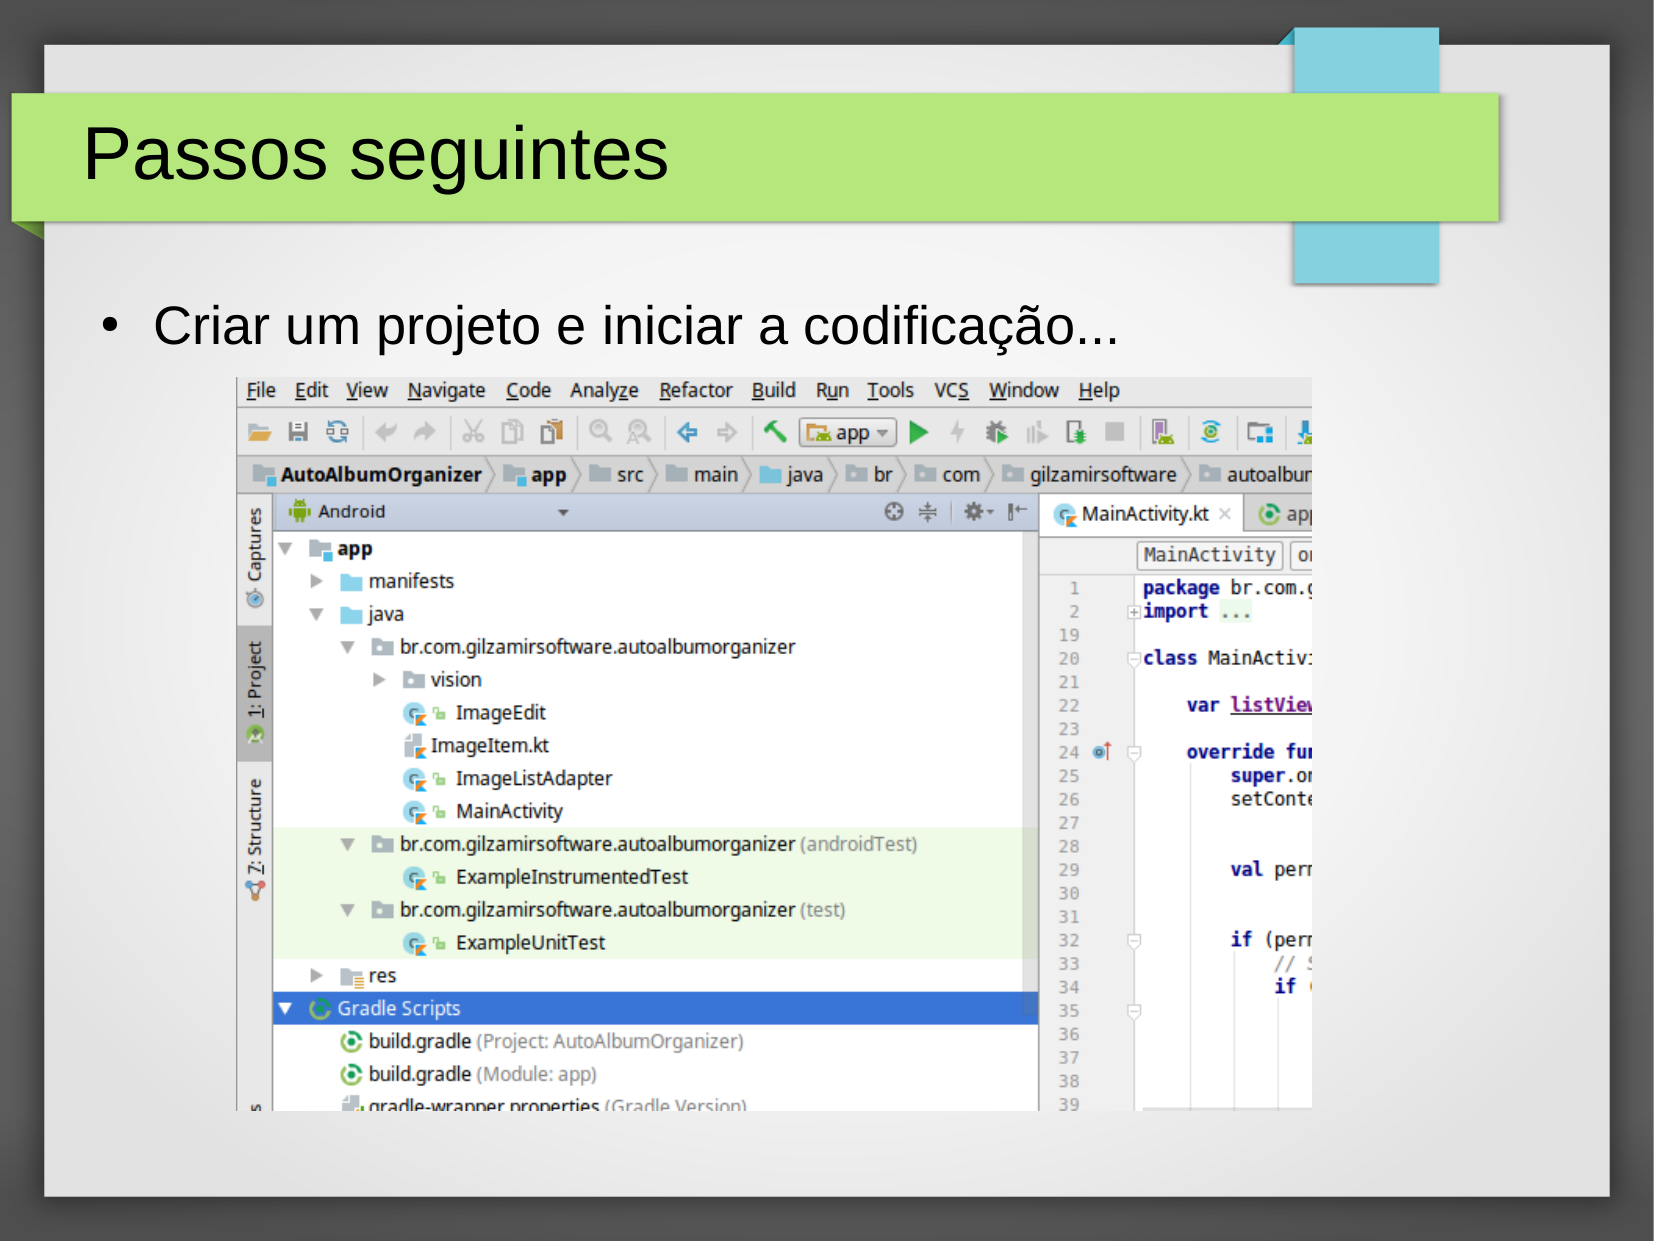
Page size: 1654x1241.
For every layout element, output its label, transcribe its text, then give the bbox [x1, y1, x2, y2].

list Criar um projeto e iniciar a codificação... [82, 295, 1571, 1015]
picture [0, 0, 1654, 1241]
title Passos seguintes [82, 94, 1264, 213]
